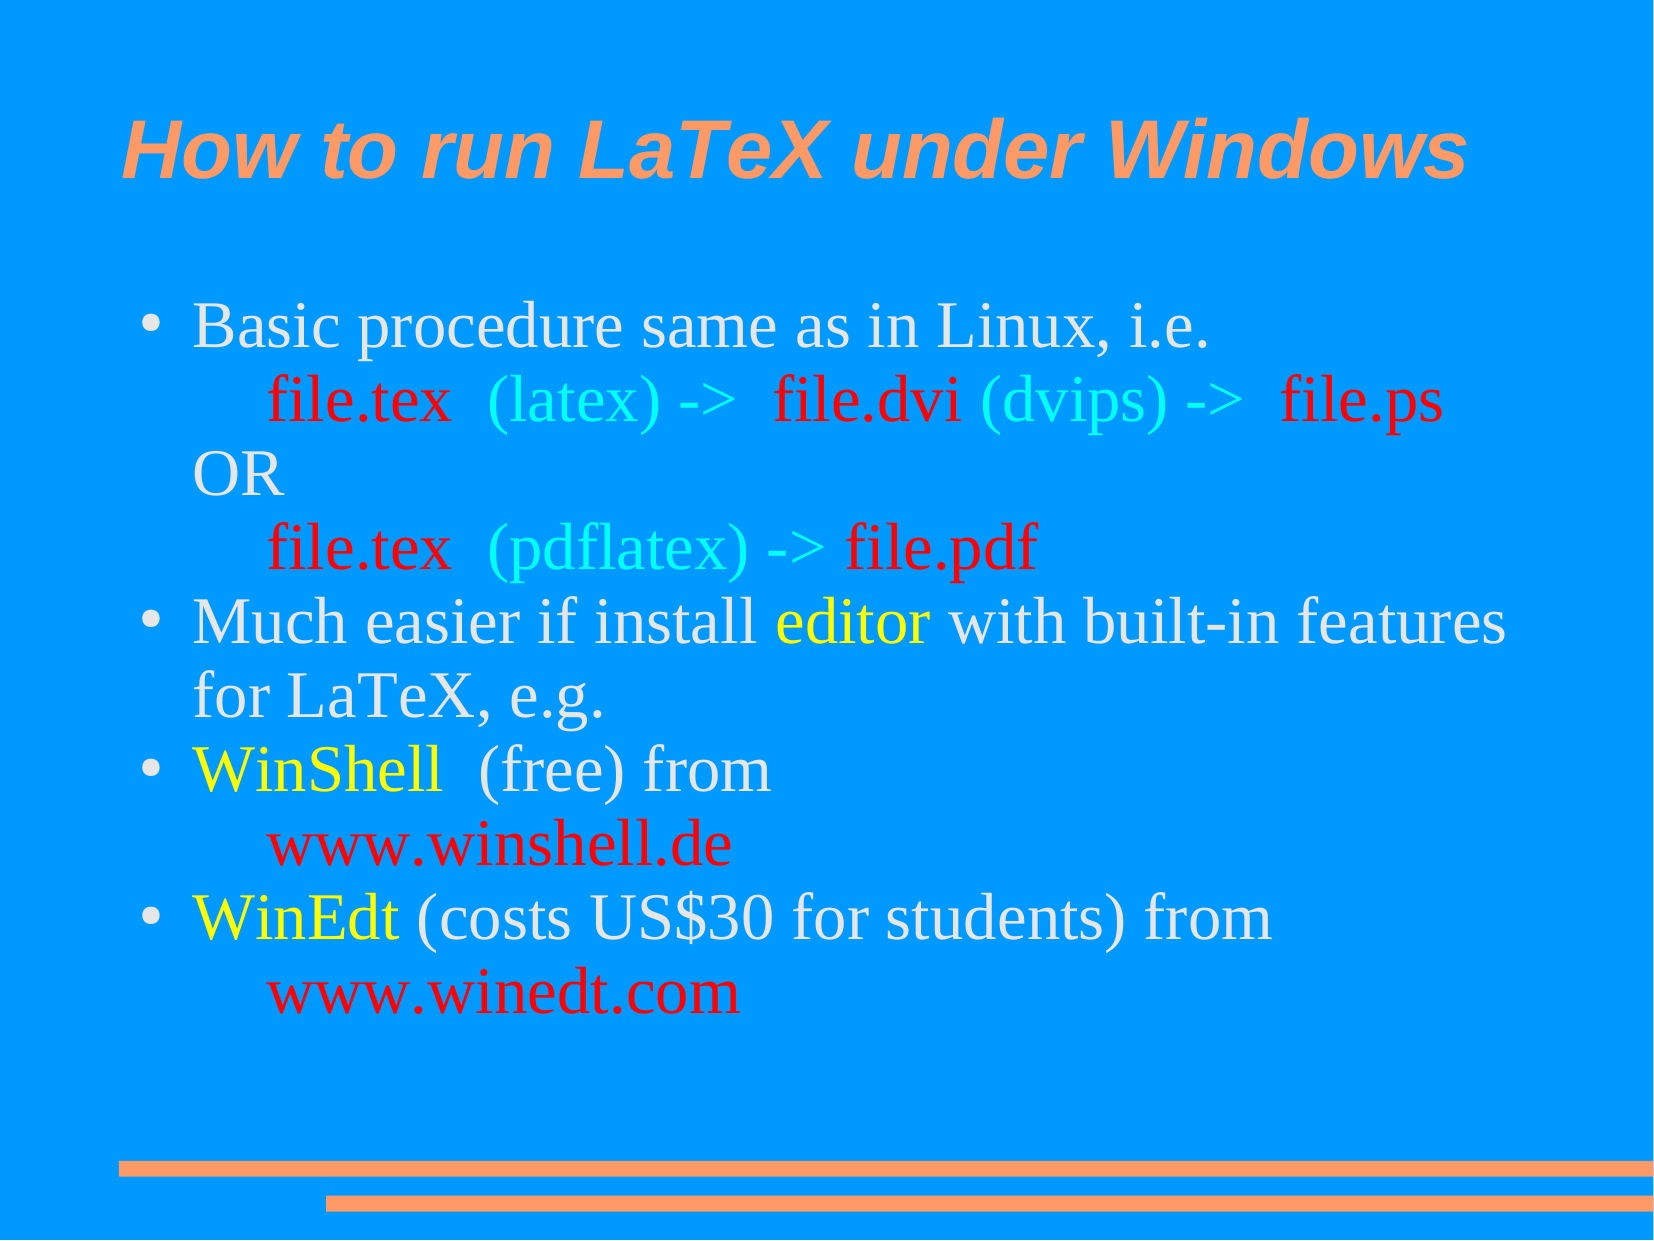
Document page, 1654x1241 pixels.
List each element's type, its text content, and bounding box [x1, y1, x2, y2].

list Basic procedure same as in Linux, i.e. file.tex (latex) -> file.dvi (dvips) -> file.ps OR file.tex (pdflatex) -> file.pdf Much easier if install editor with built-in features for LaTeX, e.g. WinShell (free) from www.winshell.de WinEdt (costs US$30 for students) from www.winedt.com [121, 287, 1561, 1098]
title How to run LaTeX under Windows [121, 46, 1534, 254]
